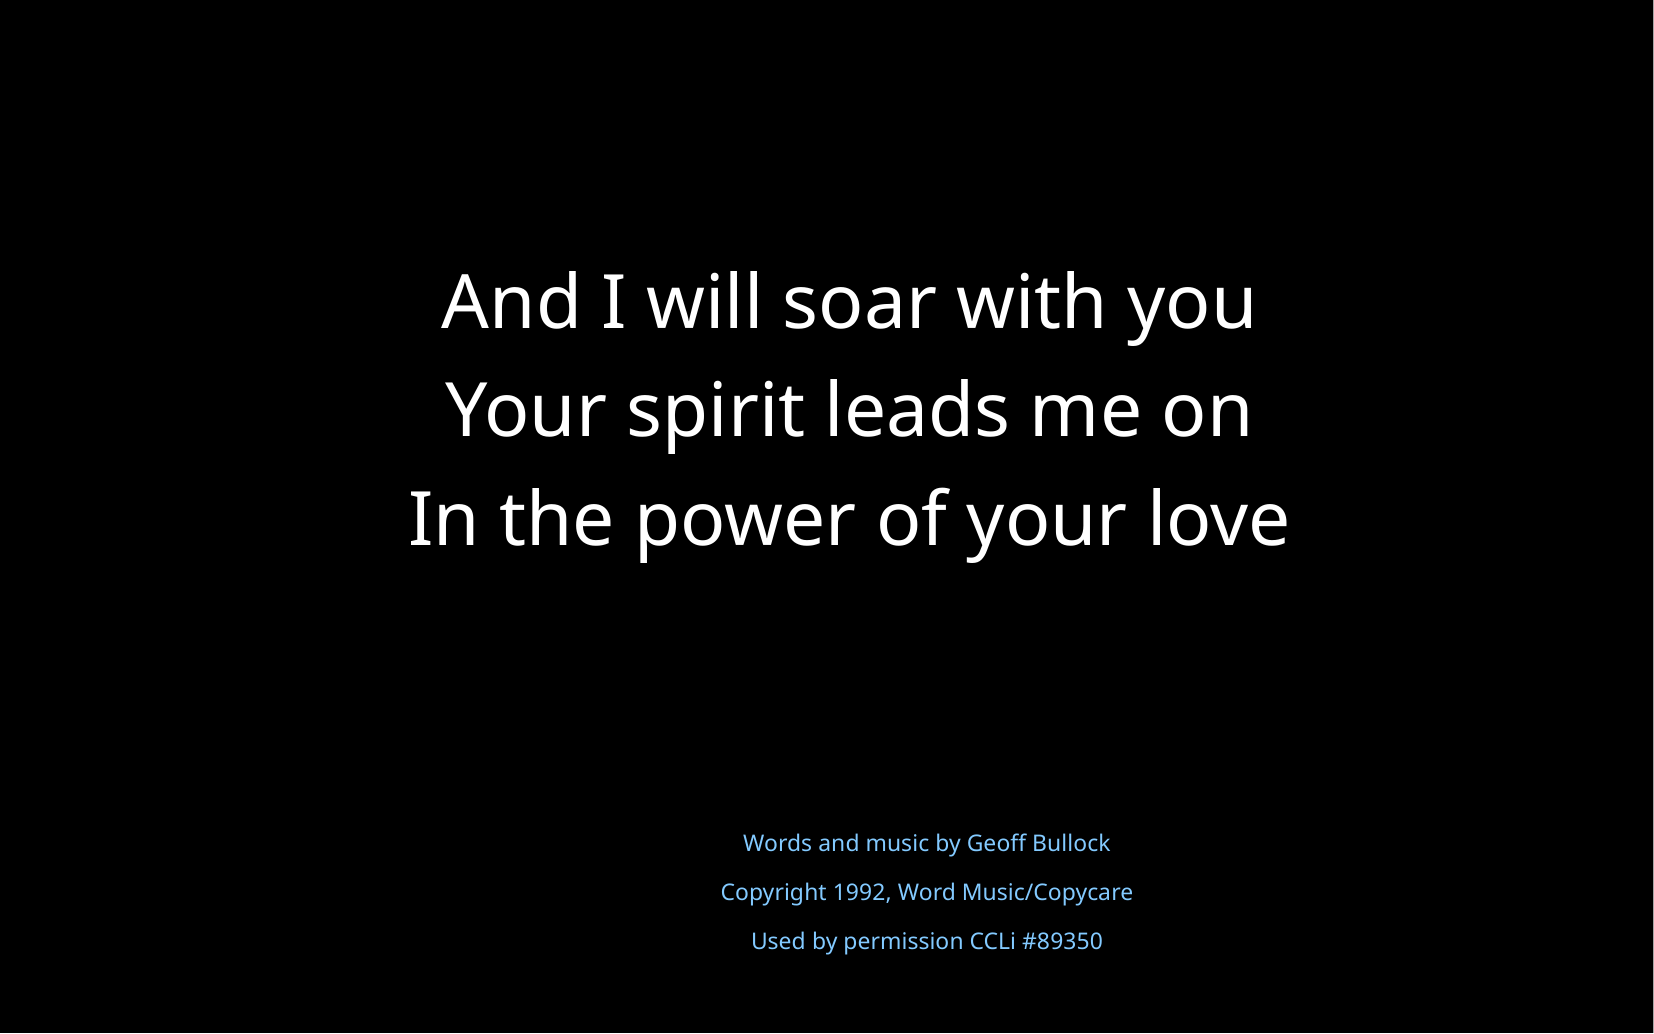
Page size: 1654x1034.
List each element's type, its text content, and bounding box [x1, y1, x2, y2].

text_box Words and music by Geoff Bullock Copyright 1992, Word Music/Copycare Used by permission CCLi #89350 [661, 767, 1134, 969]
list And I will soar with you Your spirit leads me on In the power of your love [0, 255, 1654, 855]
